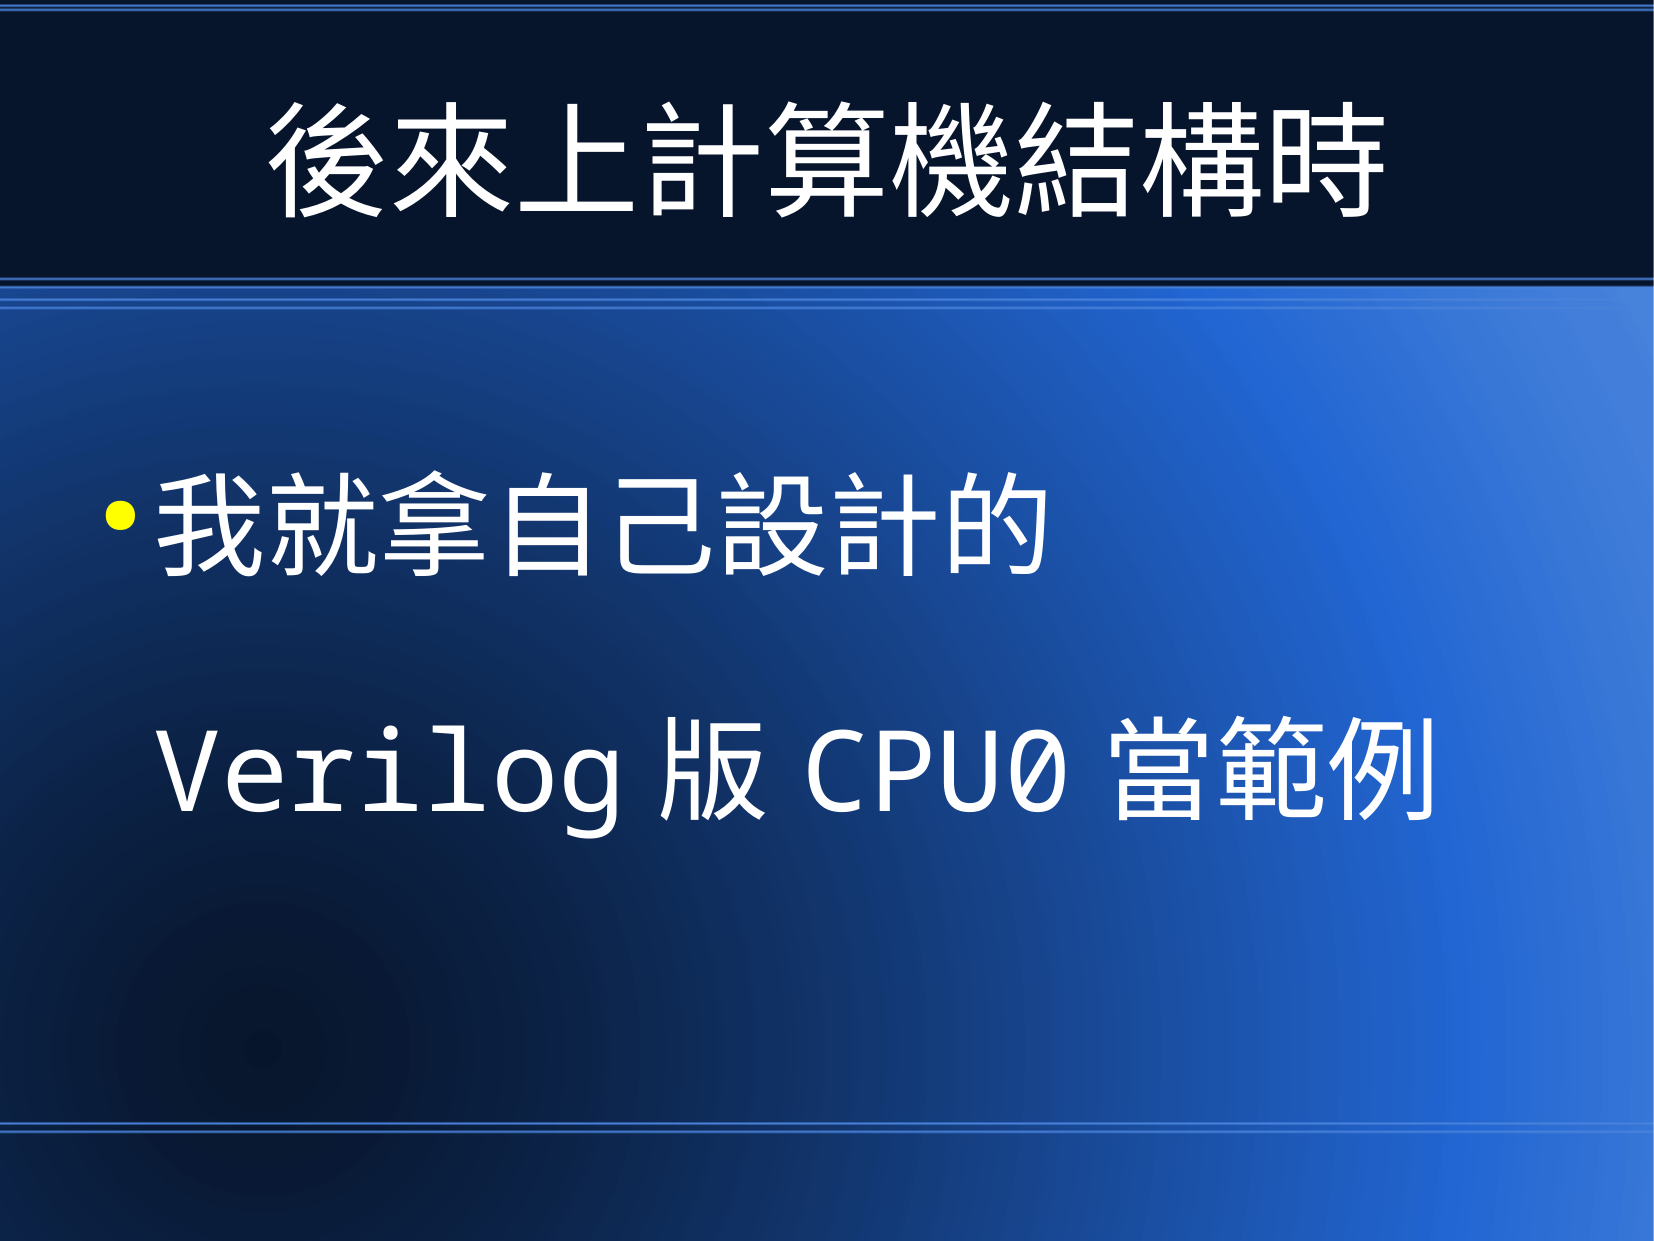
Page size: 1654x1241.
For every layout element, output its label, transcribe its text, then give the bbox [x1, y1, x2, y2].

picture [0, 0, 1654, 1241]
list 我就拿自己設計的 Verilog版CPU0當範例 [82, 355, 1571, 1241]
title 後來上計算機結構時 [82, 49, 1571, 257]
